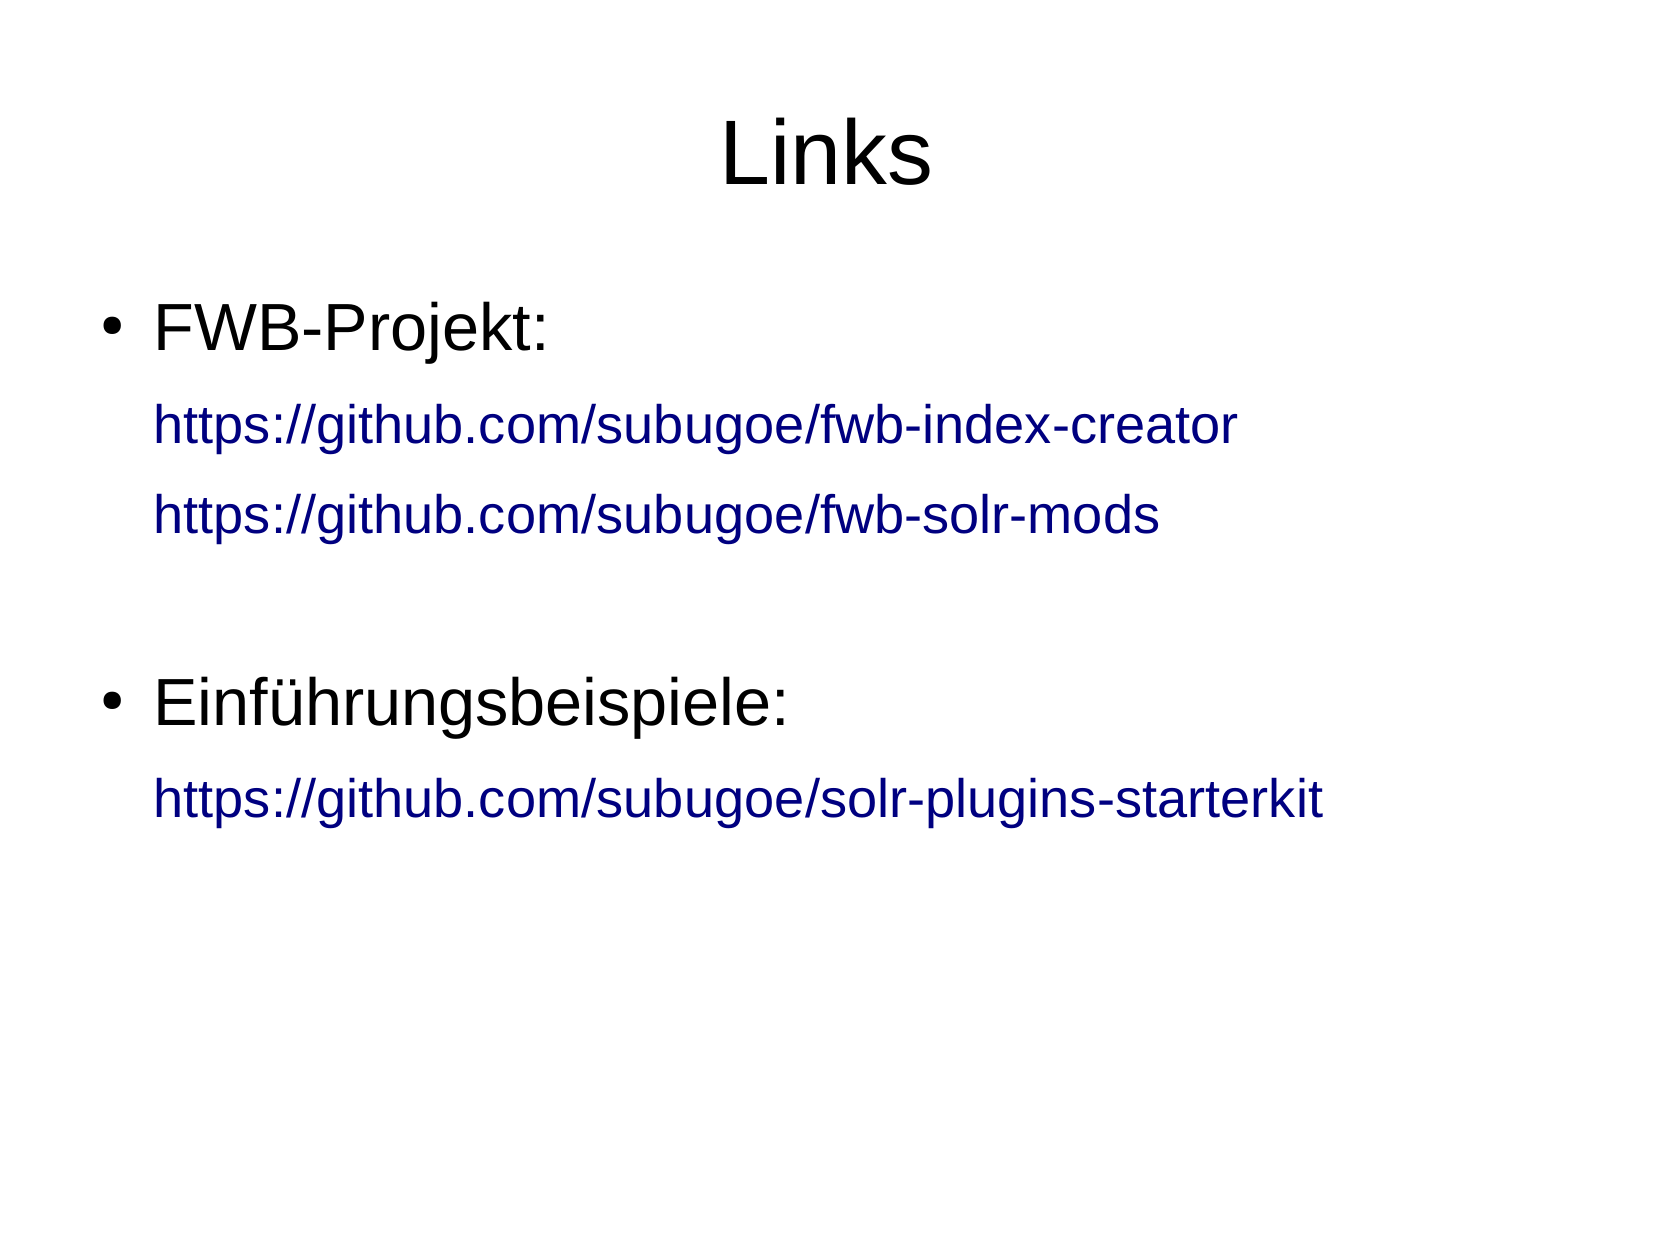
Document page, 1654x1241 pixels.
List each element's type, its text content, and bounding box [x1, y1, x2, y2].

list FWB-Projekt: https://github.com/subugoe/fwb-index-creator https://github.com/subugoe/fwb-solr-mods Einführungsbeispiele: https://github.com/subugoe/solr-plugins-starterkit [82, 290, 1571, 1010]
title Links [82, 49, 1571, 257]
